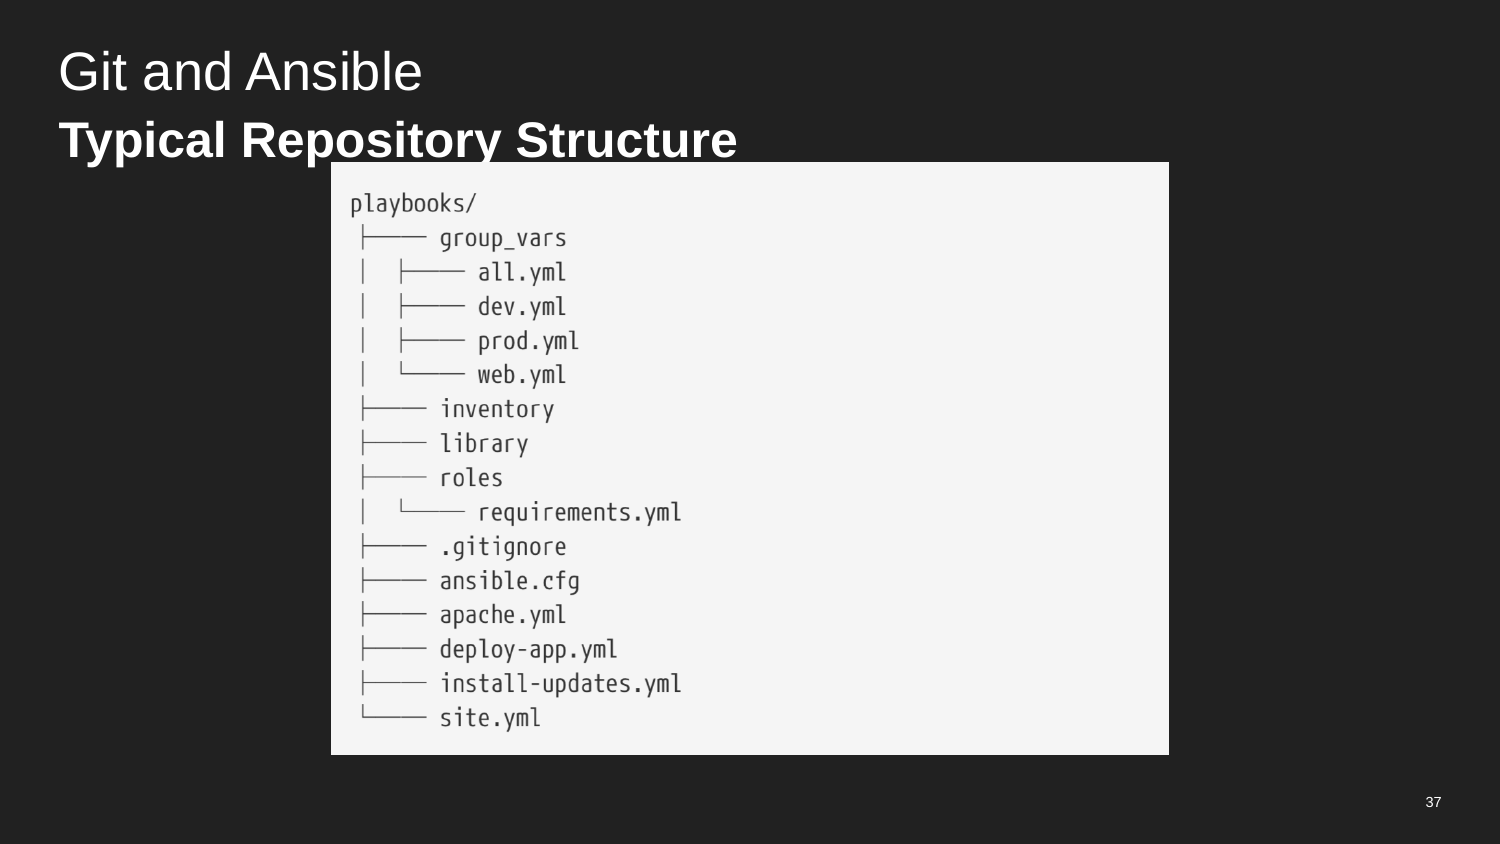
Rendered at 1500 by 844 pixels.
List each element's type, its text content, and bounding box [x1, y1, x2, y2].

slide_number 1 [1392, 793, 1442, 815]
title Git and Ansible [58, 36, 1442, 130]
list Typical Repository Structure [58, 130, 1442, 691]
picture [331, 162, 1169, 755]
